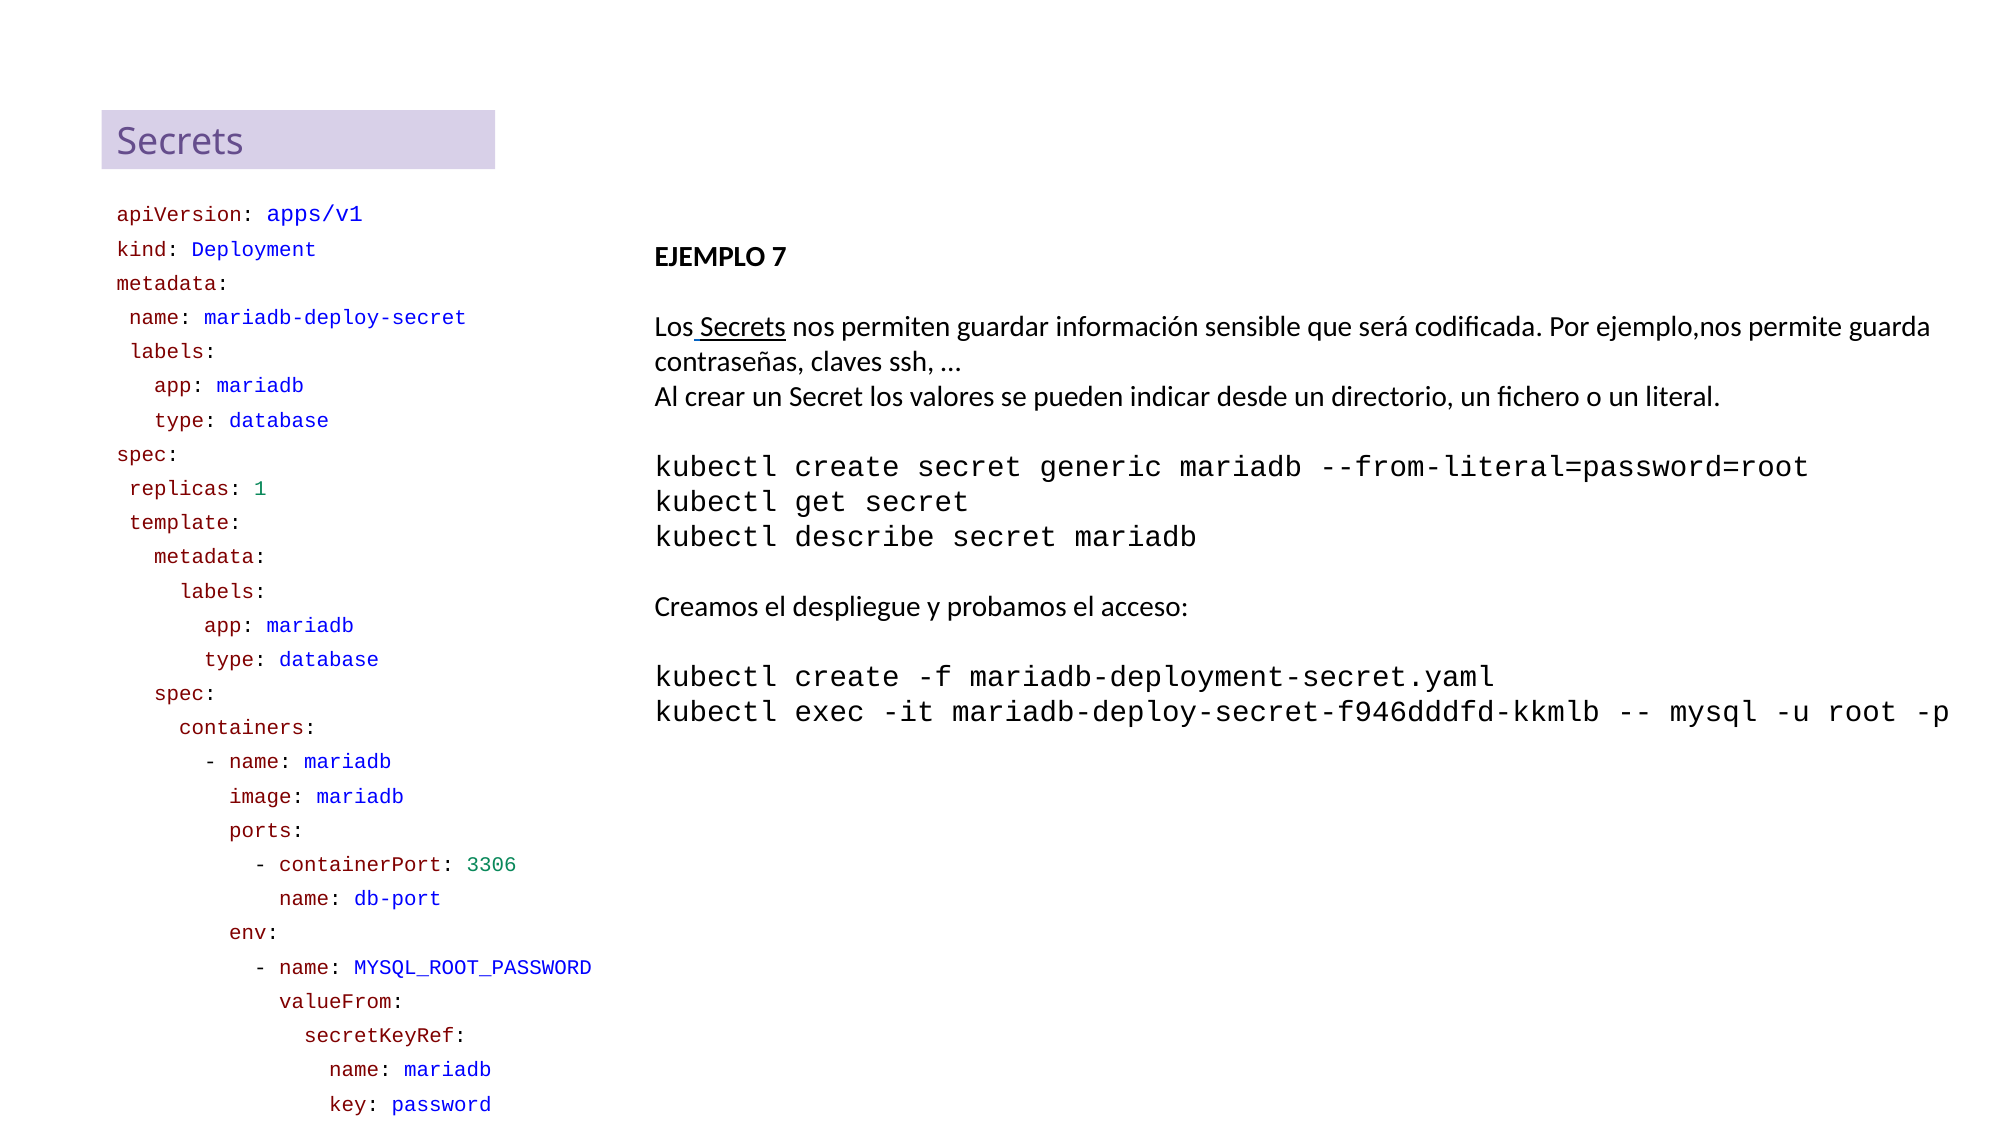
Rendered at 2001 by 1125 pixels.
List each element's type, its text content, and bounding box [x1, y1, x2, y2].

text_box Secrets [101, 110, 496, 170]
text_box EJEMPLO 7 Los Secrets nos permiten guardar información sensible que será codificada. Por ejemplo,nos permite guarda contraseñas, claves ssh, … Al crear un Secret los valores se pueden indicar desde un directorio, un fichero o un literal. kubectl create secret generic mariadb --from-literal=password=root kubectl get secret kubectl describe secret mariadb Creamos el despliegue y probamos el acceso: kubectl create -f mariadb-deployment-secret.yaml kubectl exec -it mariadb-deploy-secret-f946dddfd-kkmlb -- mysql -u root -p [639, 222, 1977, 968]
text_box apiVersion: apps/v1 kind: Deployment metadata: name: mariadb-deploy-secret labels: app: mariadb type: database spec: replicas: 1 template: metadata: labels: app: mariadb type: database spec: containers: - name: mariadb image: mariadb ports: - containerPort: 3306 name: db-port env: - name: MYSQL_ROOT_PASSWORD valueFrom: secretKeyRef: name: mariadb key: password [101, 180, 1977, 393]
